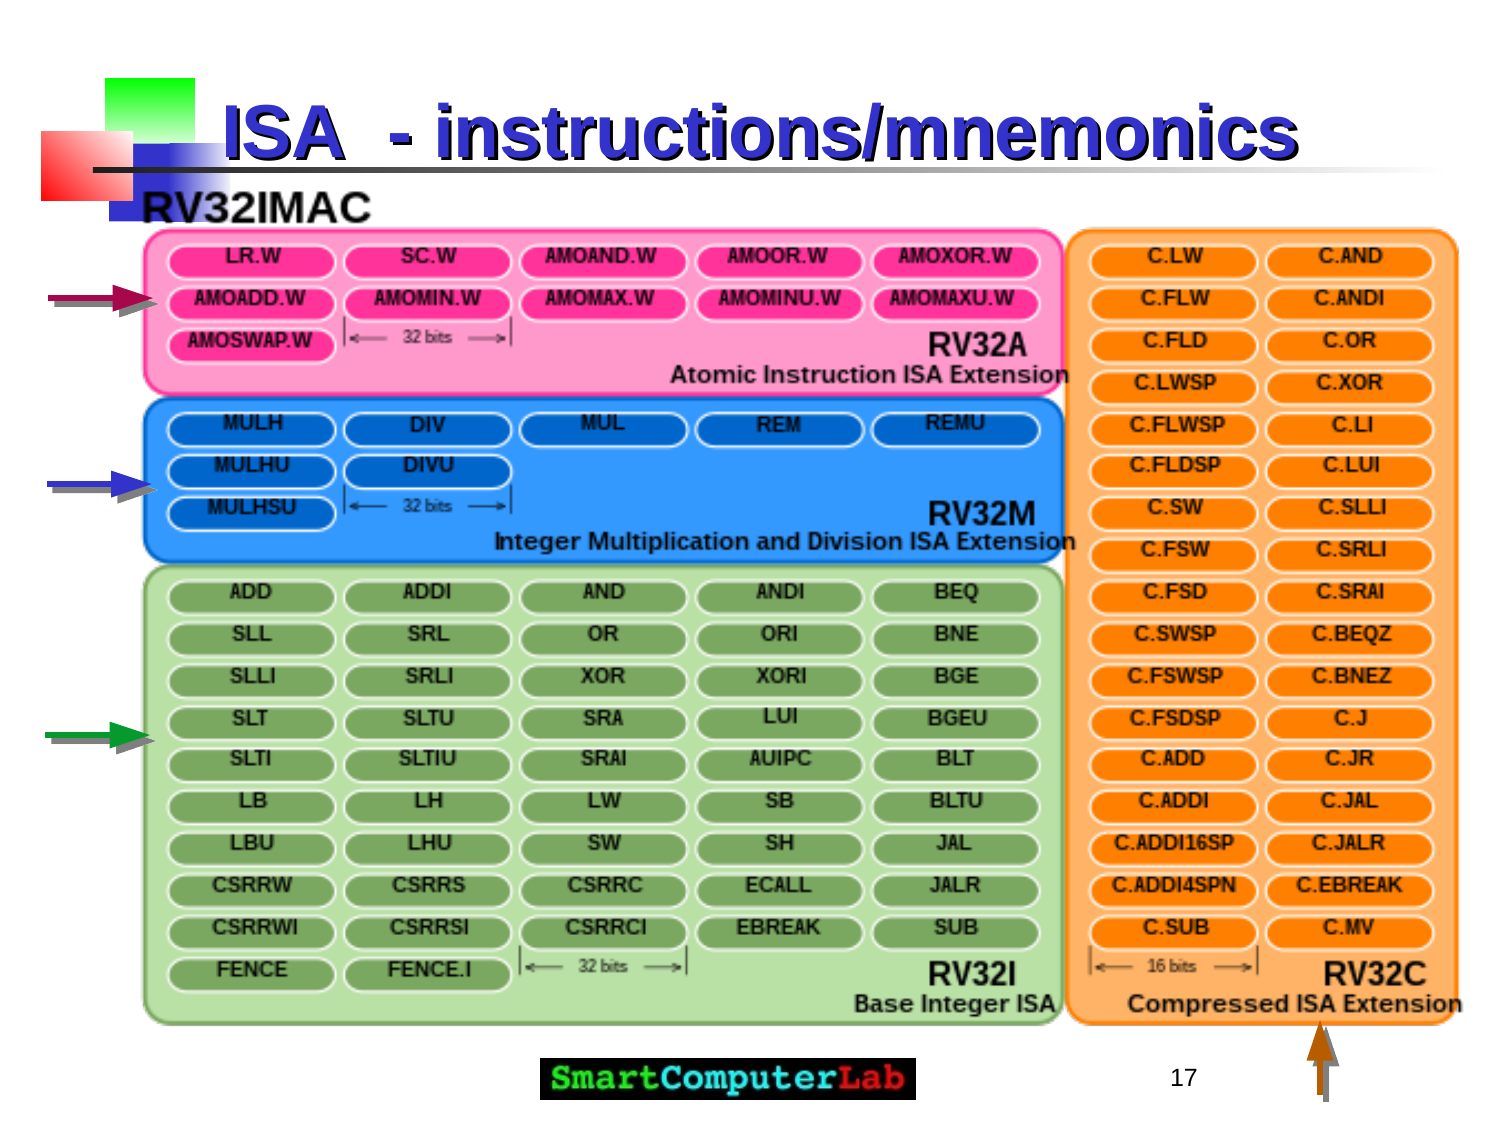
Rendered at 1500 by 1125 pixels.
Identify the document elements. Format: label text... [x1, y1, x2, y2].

title ISA - instructions/mnemonics [100, 74, 1421, 180]
picture [135, 179, 1468, 1036]
picture [540, 1058, 916, 1100]
